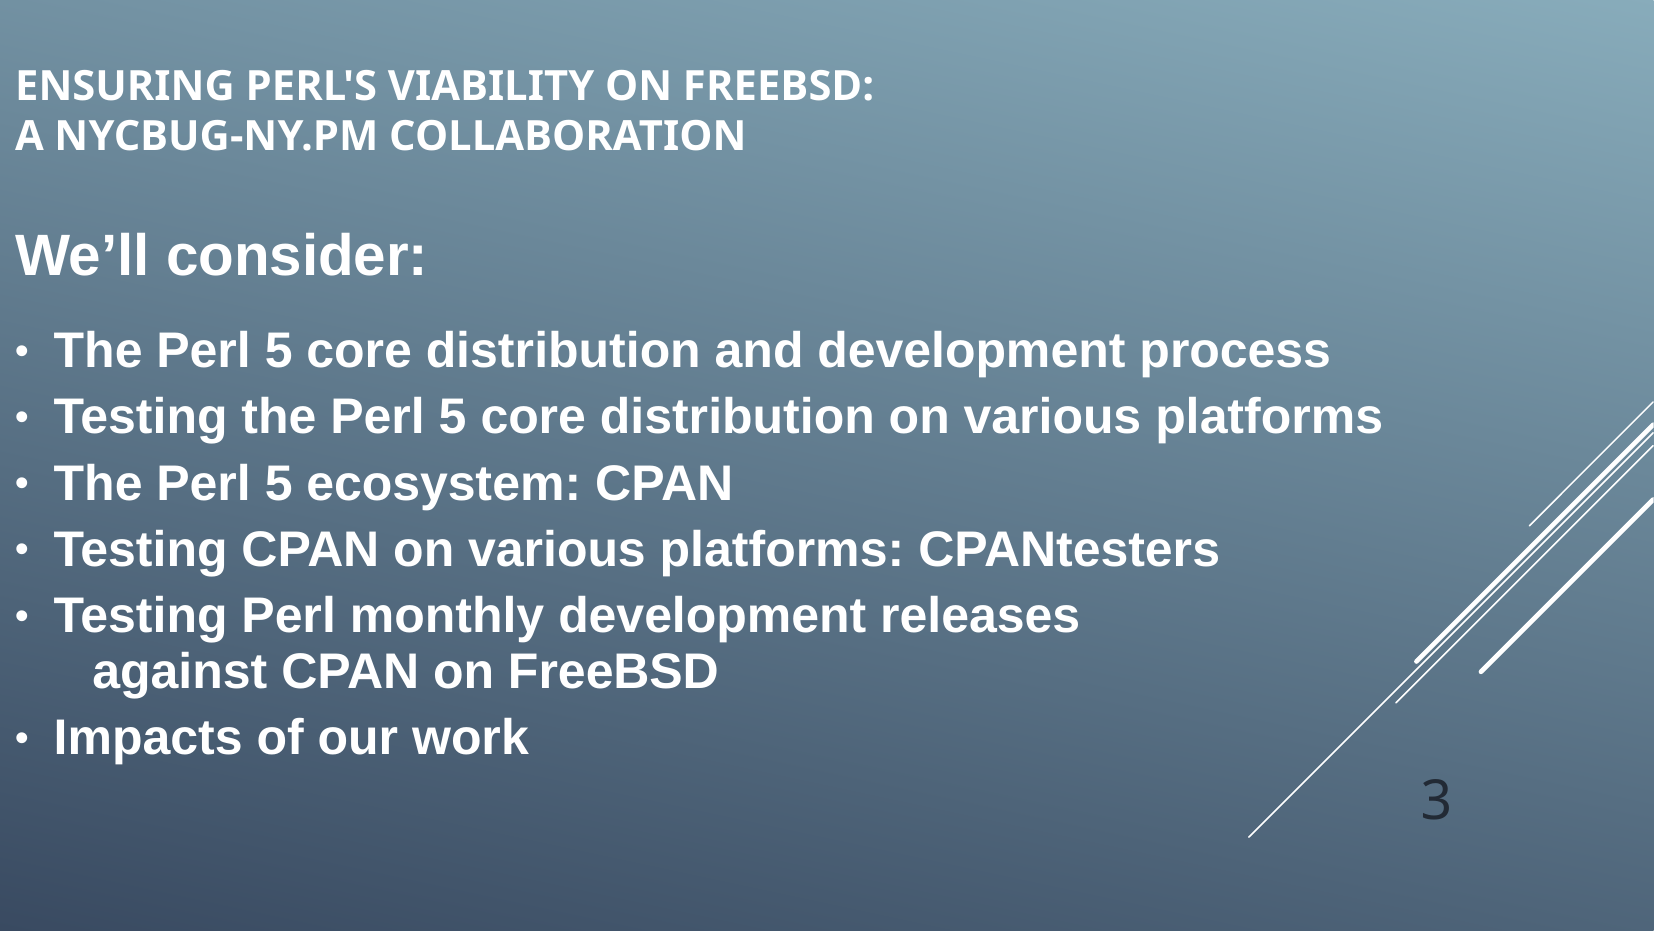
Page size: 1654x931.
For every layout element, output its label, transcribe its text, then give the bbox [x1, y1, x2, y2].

text_box The Perl 5 core distribution and development process Testing the Perl 5 core distribution on various platforms The Perl 5 ecosystem: CPAN Testing CPAN on various platforms: CPANtesters Testing Perl monthly development releases against CPAN on FreeBSD Impacts of our work [0, 315, 1530, 773]
subtitle We’ll consider: [0, 217, 1489, 301]
title Ensuring Perl's Viability on FreeBSD: A NYCBUG-NY.PM Collaboration [0, 36, 1133, 180]
